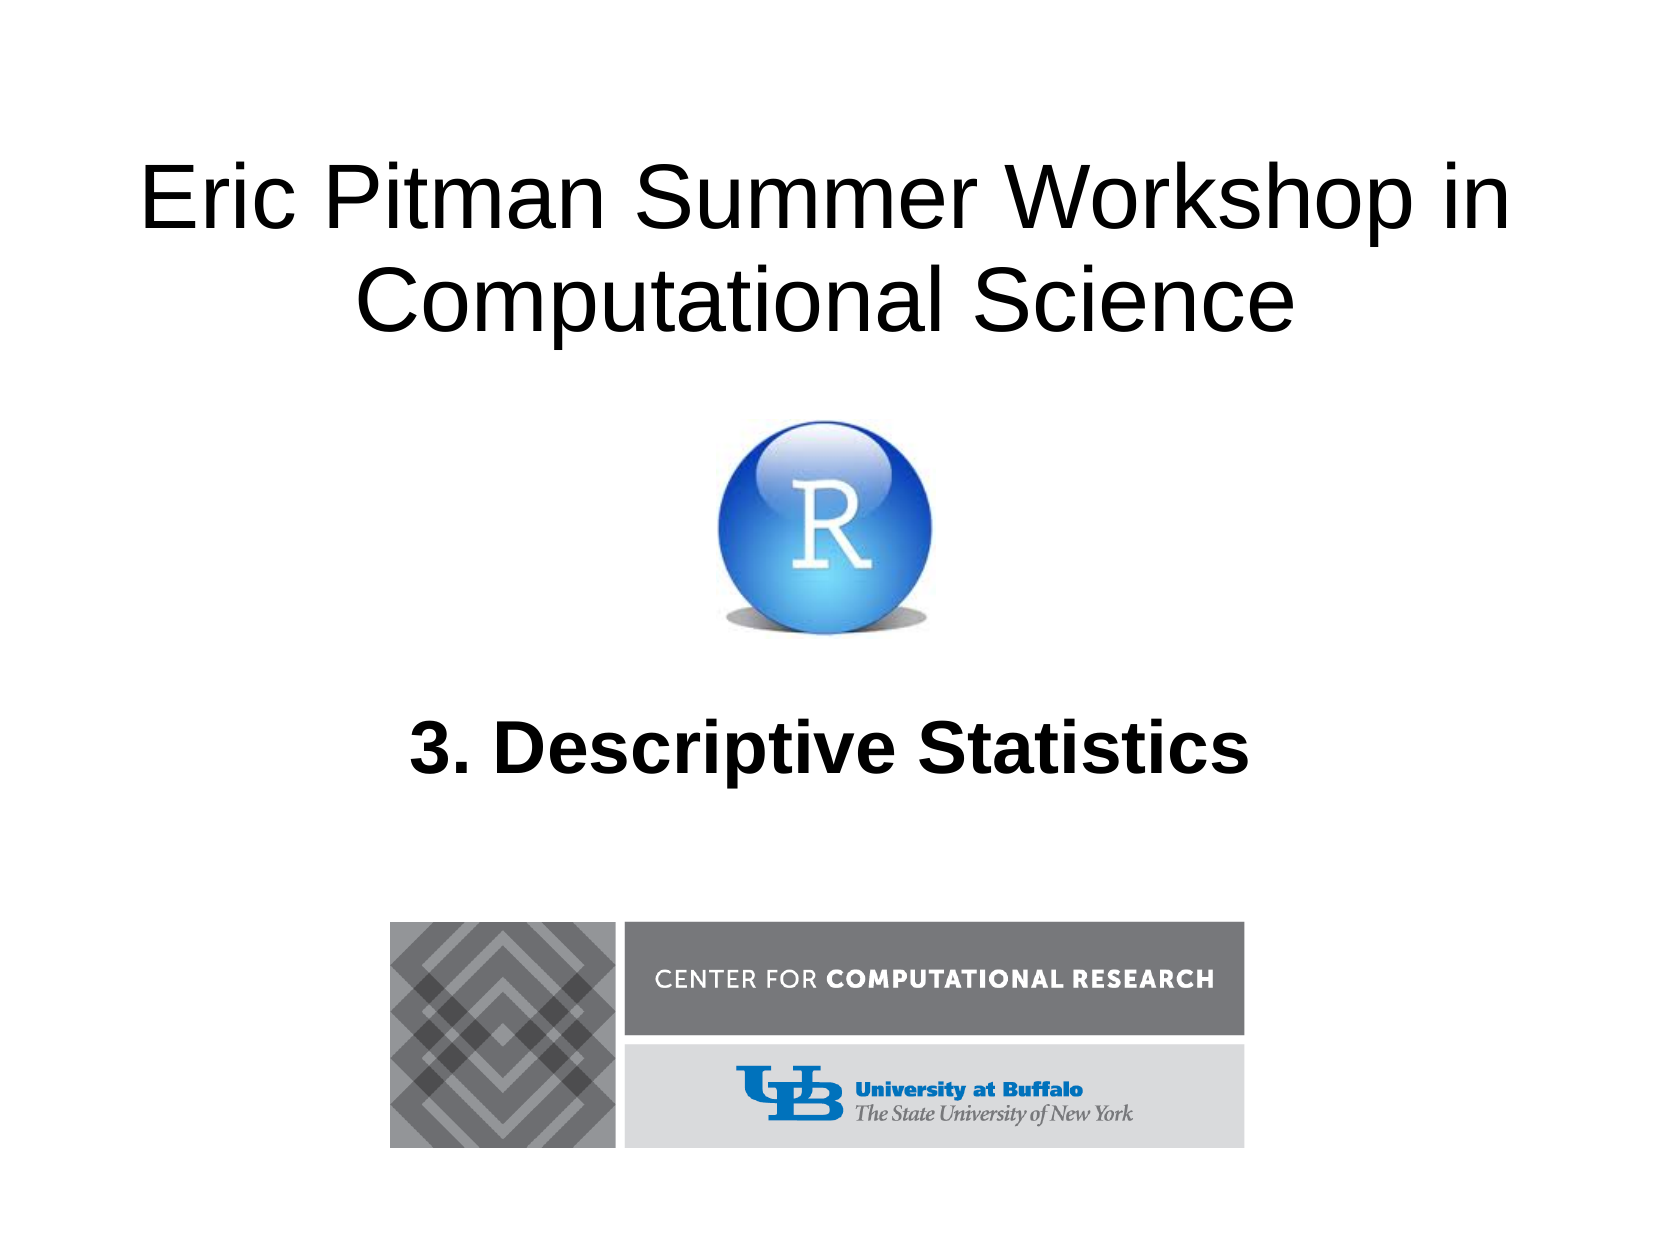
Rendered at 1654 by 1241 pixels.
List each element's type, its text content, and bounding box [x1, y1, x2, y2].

picture [254, 809, 1380, 1241]
title Eric Pitman Summer Workshop in Computational Science [82, 145, 1571, 556]
text_box 3. Descriptive Statistics Jeanette Sperhac [200, 465, 1461, 1057]
picture [716, 419, 936, 465]
